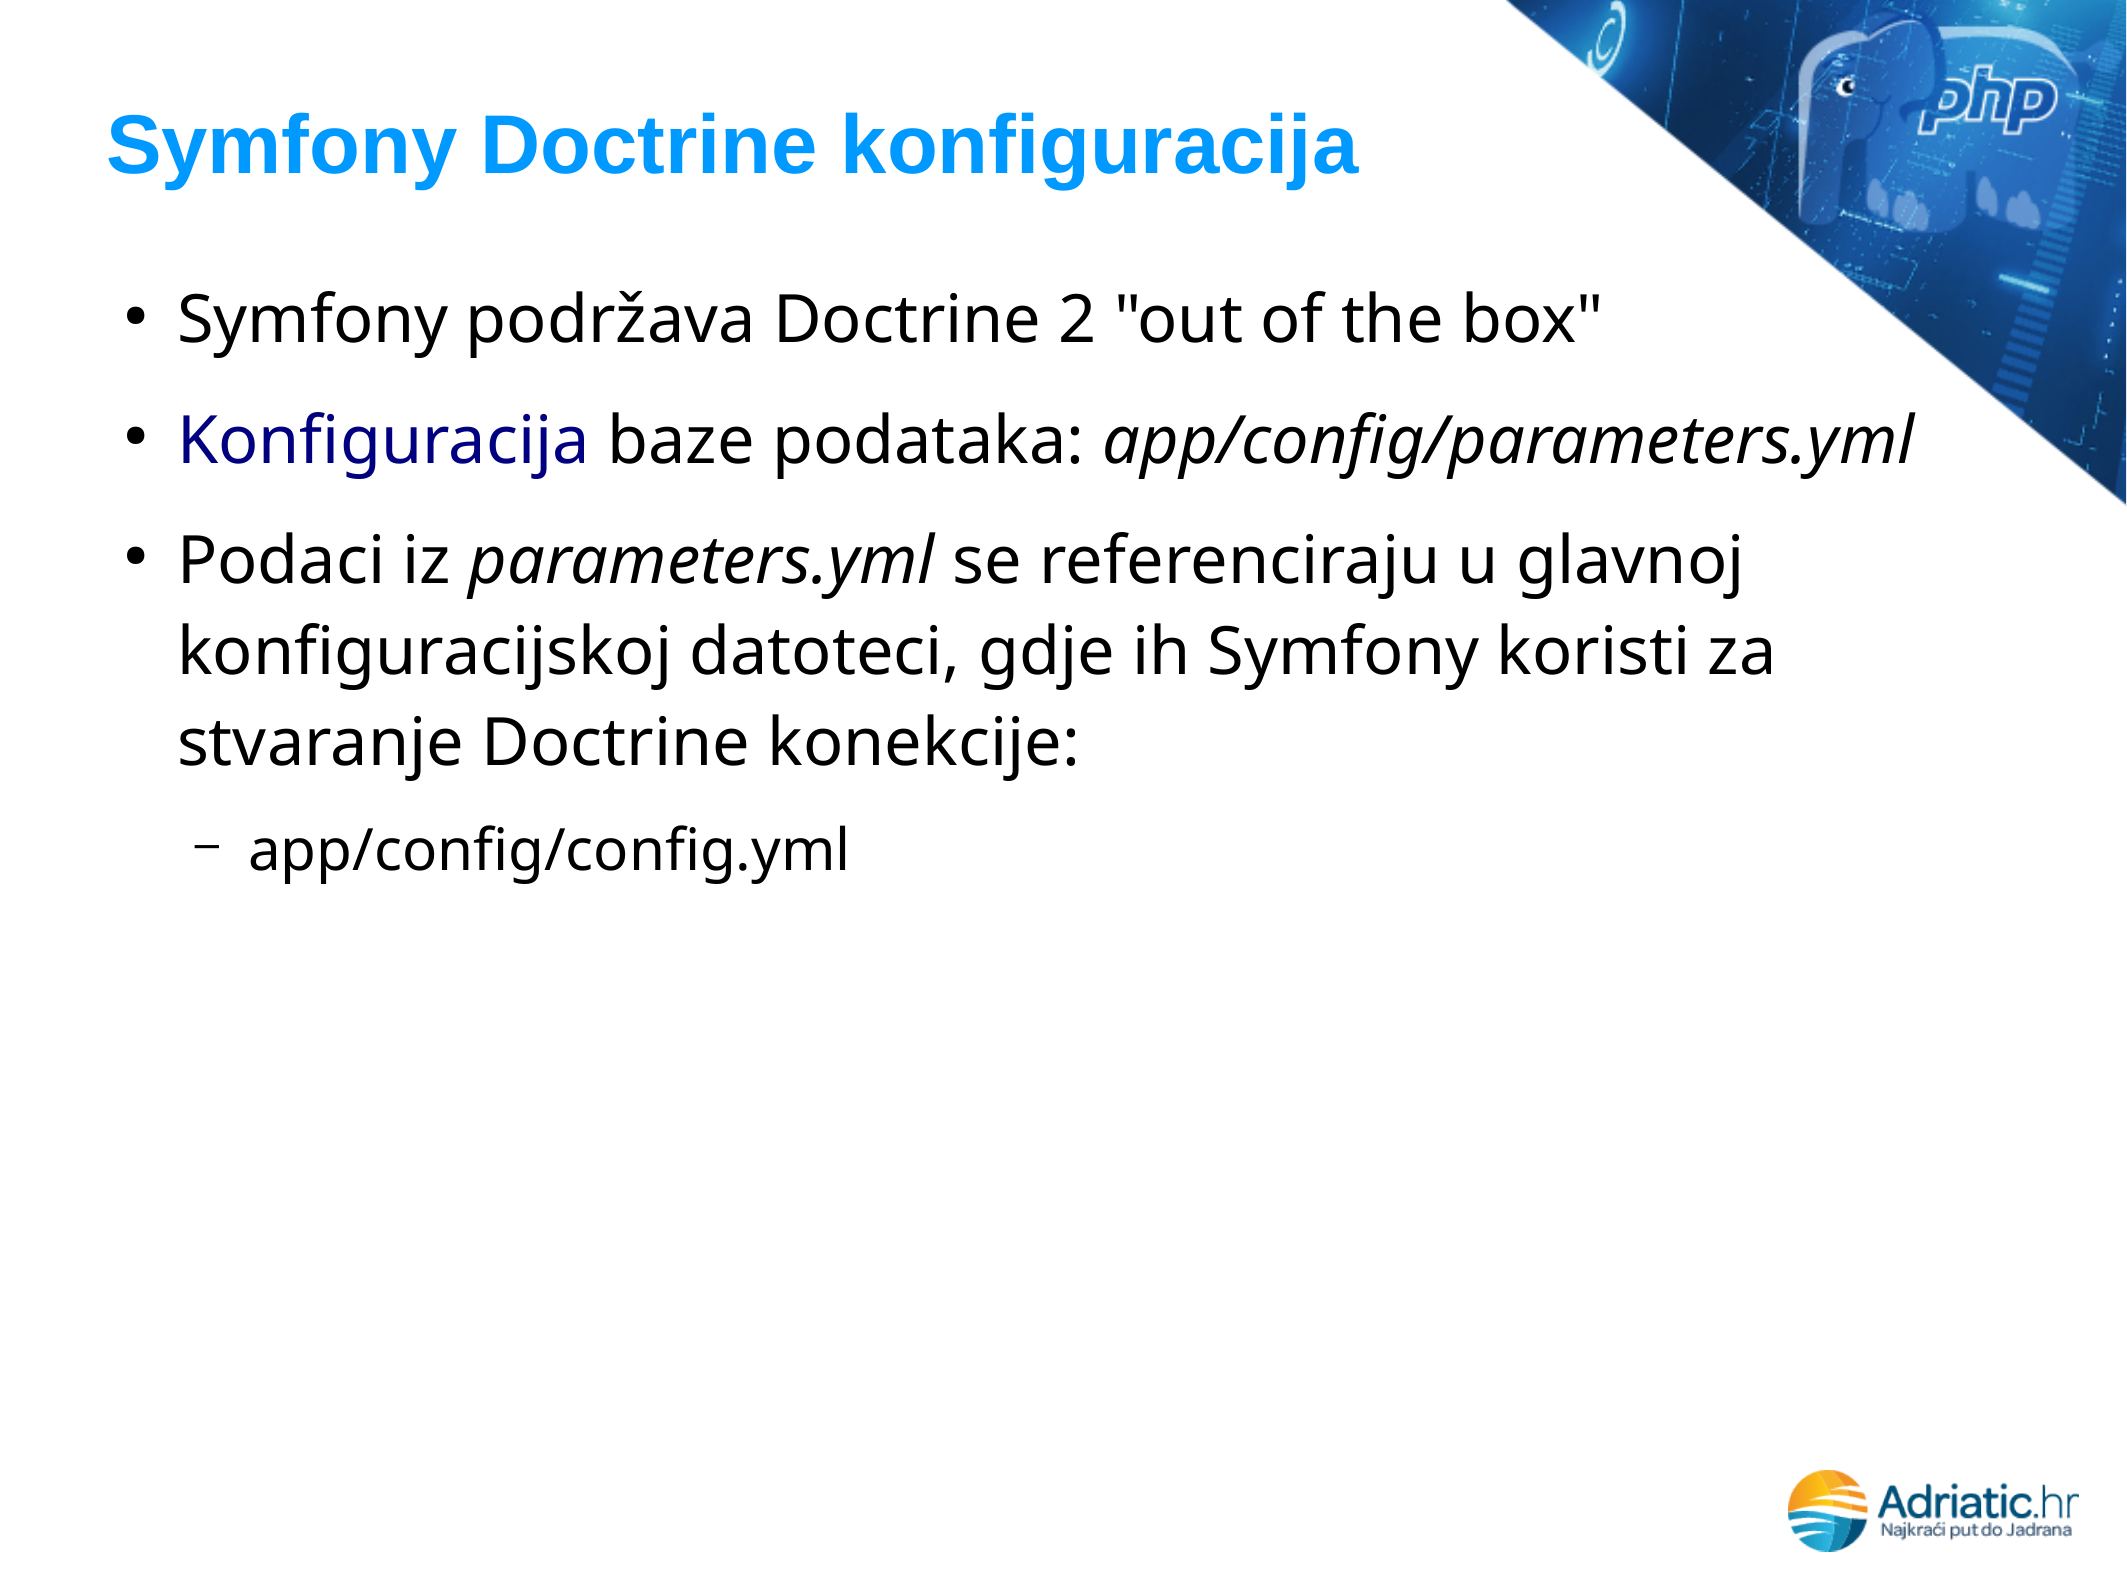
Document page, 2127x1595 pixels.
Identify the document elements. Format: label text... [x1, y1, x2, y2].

list Symfony podržava Doctrine 2 "out of the box" Konfiguracija baze podataka: app/config/parameters.yml Podaci iz parameters.yml se referenciraju u glavnoj konfiguracijskoj datoteci, gdje ih Symfony koristi za stvaranje Doctrine konekcije: app/config/config.yml [106, 271, 2020, 1453]
picture [1788, 1470, 2079, 1552]
title Symfony Doctrine konfiguracija [106, 70, 1630, 219]
picture [1505, 0, 2127, 625]
